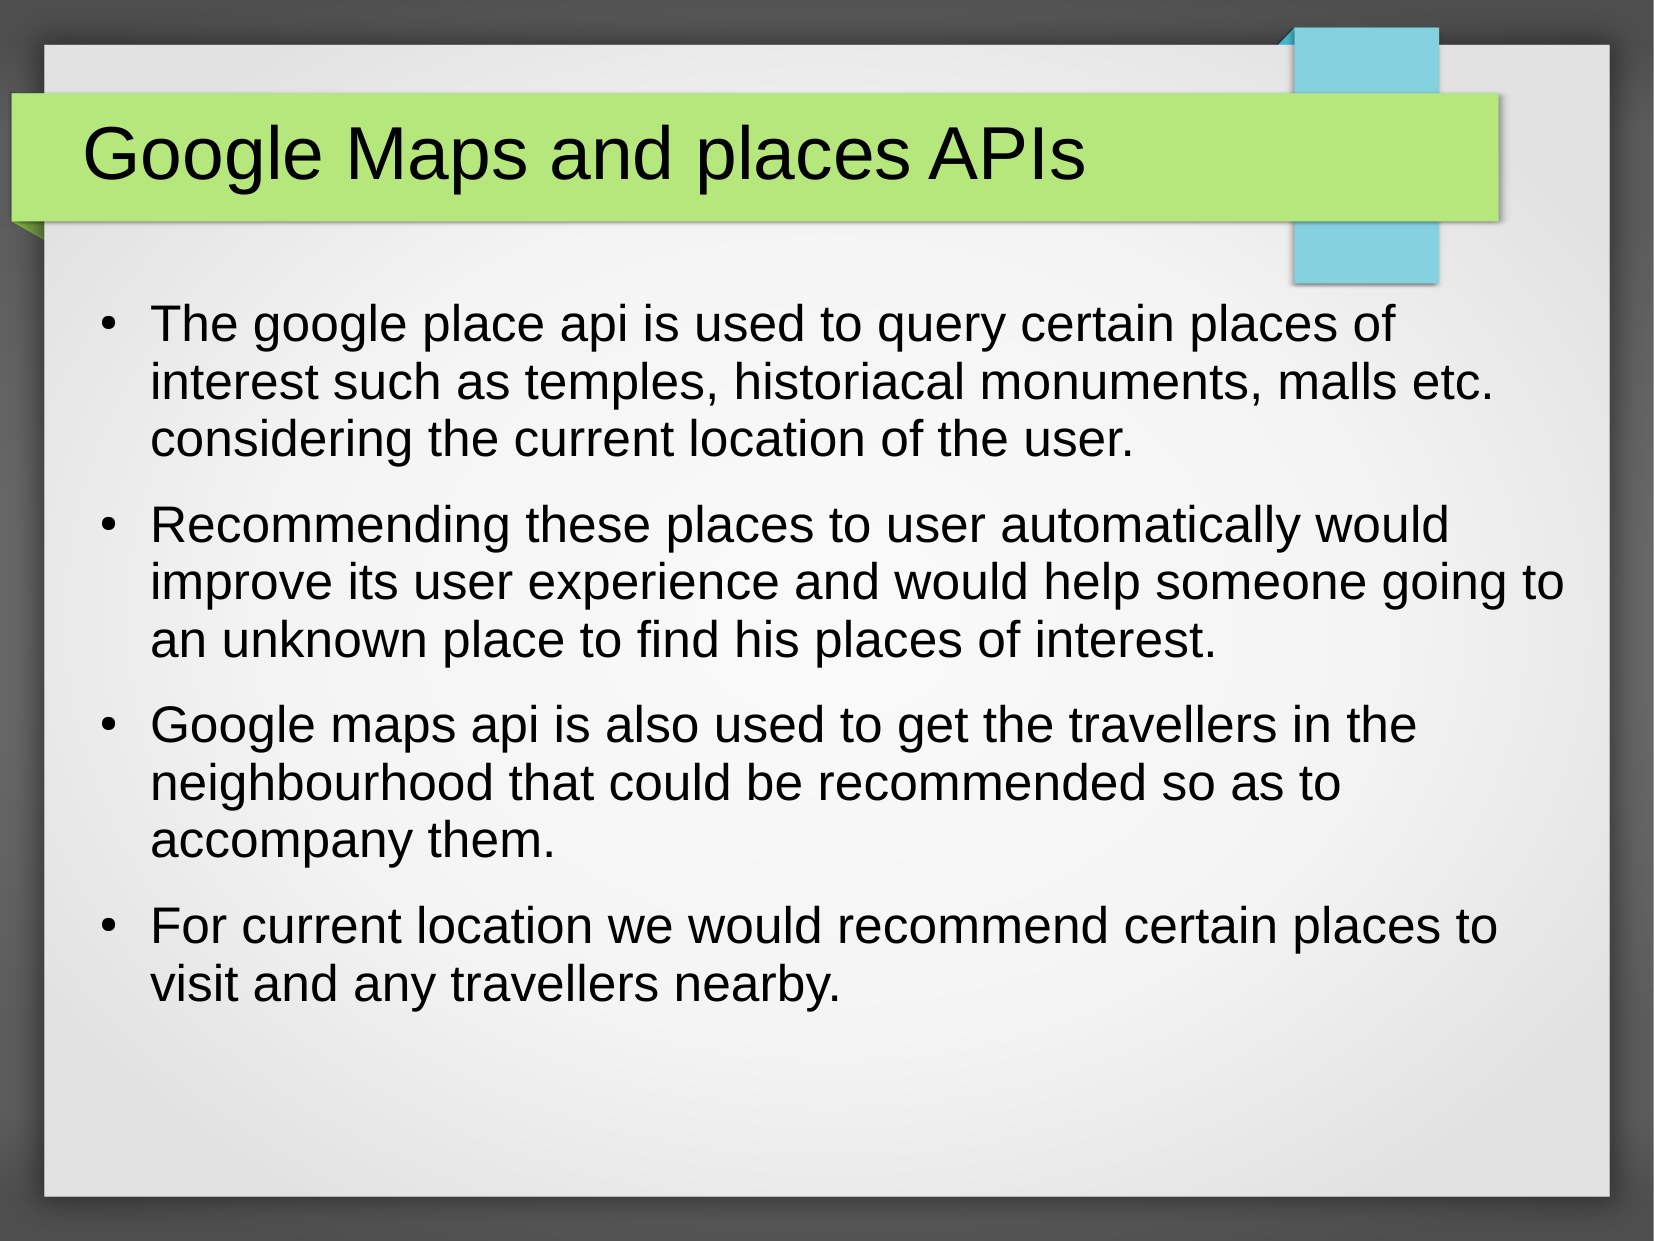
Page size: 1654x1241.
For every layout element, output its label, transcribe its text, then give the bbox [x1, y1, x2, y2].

list The google place api is used to query certain places of interest such as temples, historiacal monuments, malls etc. considering the current location of the user. Recommending these places to user automatically would improve its user experience and would help someone going to an unknown place to find his places of interest. Google maps api is also used to get the travellers in the neighbourhood that could be recommended so as to accompany them. For current location we would recommend certain places to visit and any travellers nearby. [82, 295, 1571, 1015]
picture [0, 0, 1654, 1241]
title Google Maps and places APIs [82, 94, 1264, 213]
